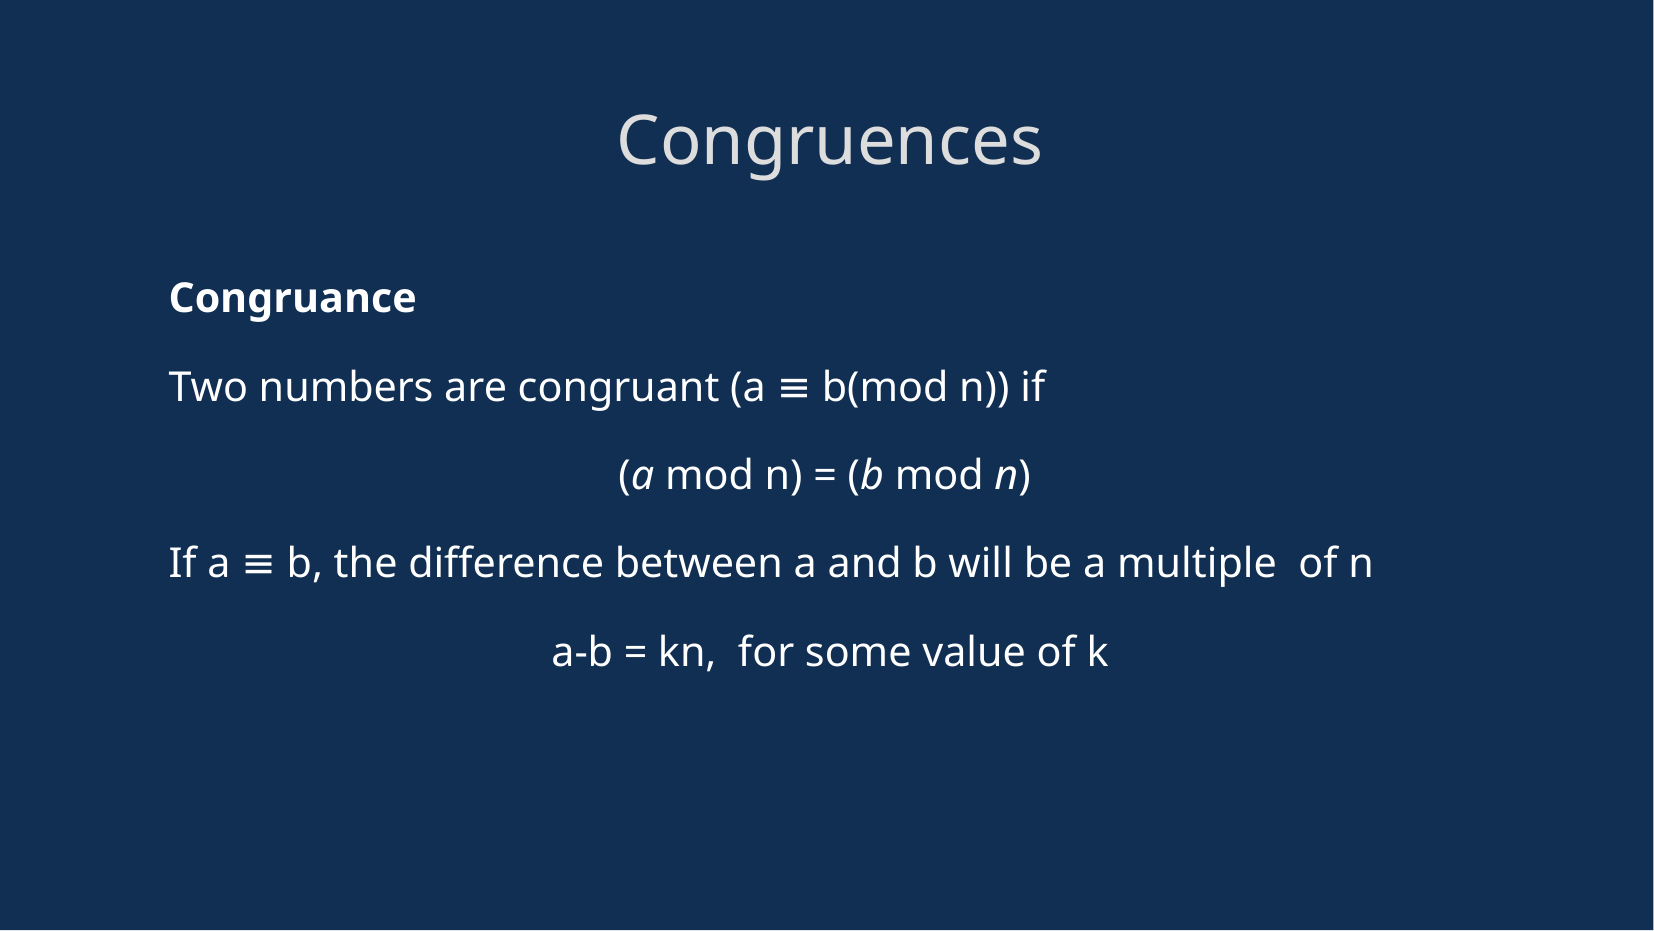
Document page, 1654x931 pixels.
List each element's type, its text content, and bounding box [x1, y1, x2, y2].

title Congruences [97, 56, 1563, 220]
list Congruance Two numbers are congruant (a ≡ b(mod n)) if (a mod n) = (b mod n) If a ≡ b, the difference between a and b will be a multiple of n a-b = kn, for some value of k [97, 268, 1563, 806]
